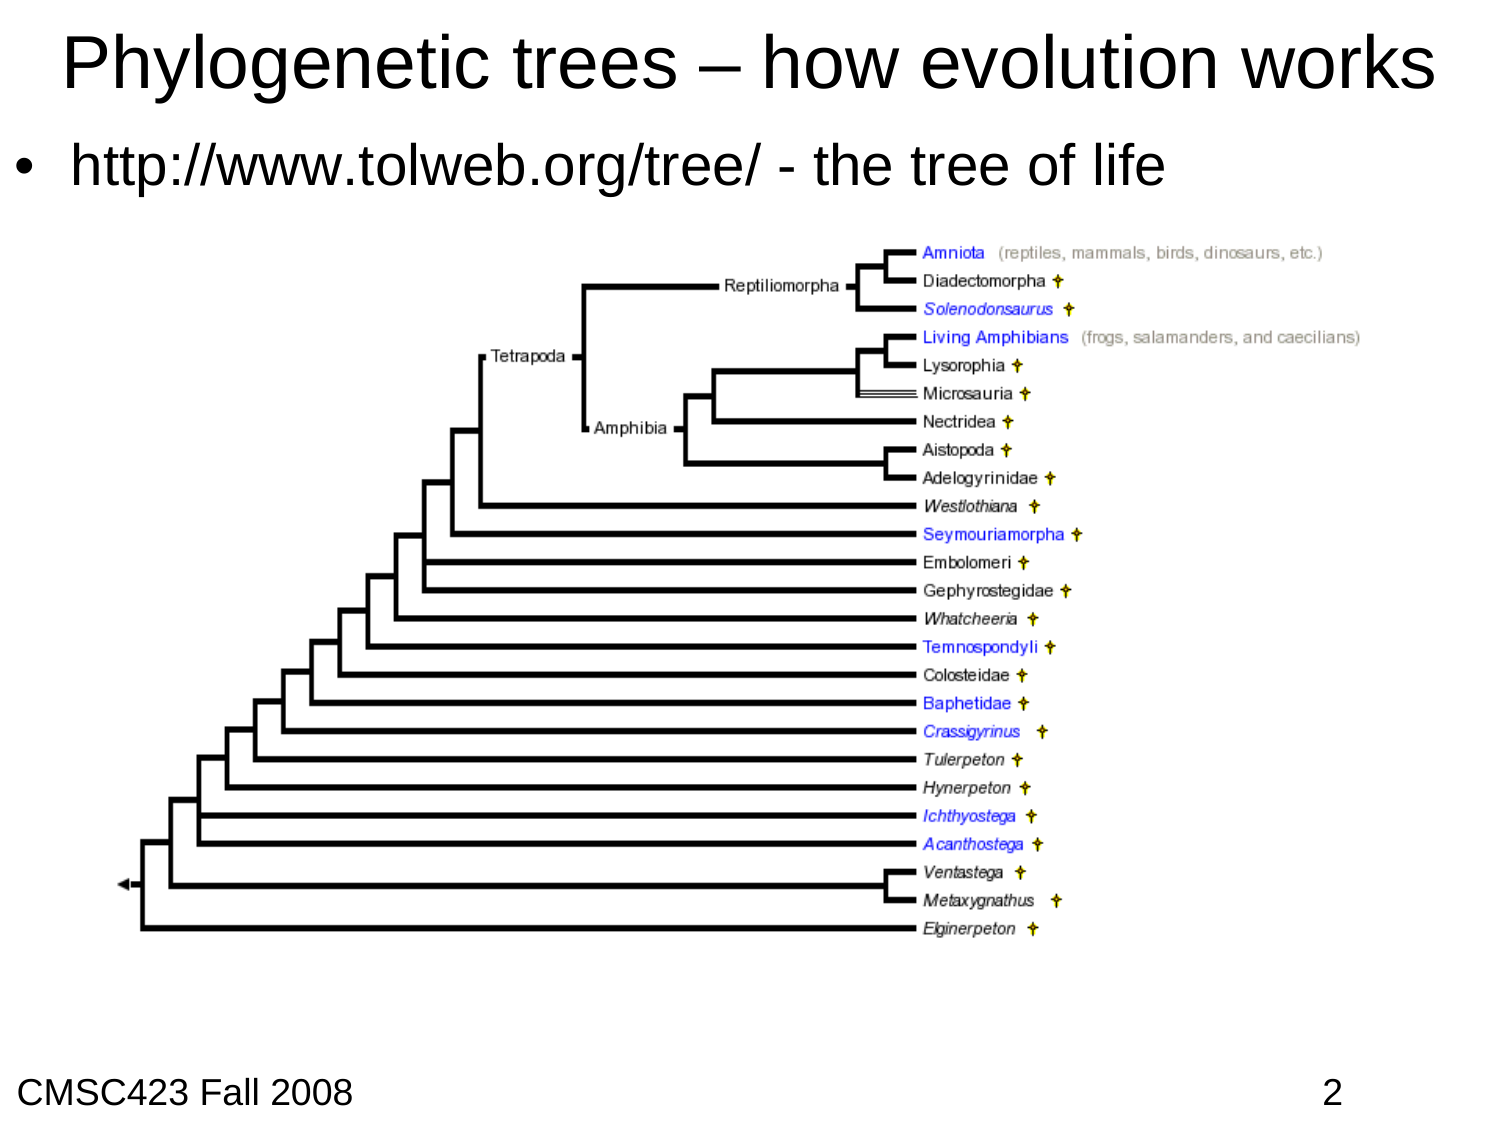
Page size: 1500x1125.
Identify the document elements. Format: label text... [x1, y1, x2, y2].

title Phylogenetic trees – how evolution works [0, 12, 1500, 113]
picture [117, 237, 1383, 941]
list http://www.tolweb.org/tree/ - the tree of life [0, 124, 1500, 1125]
